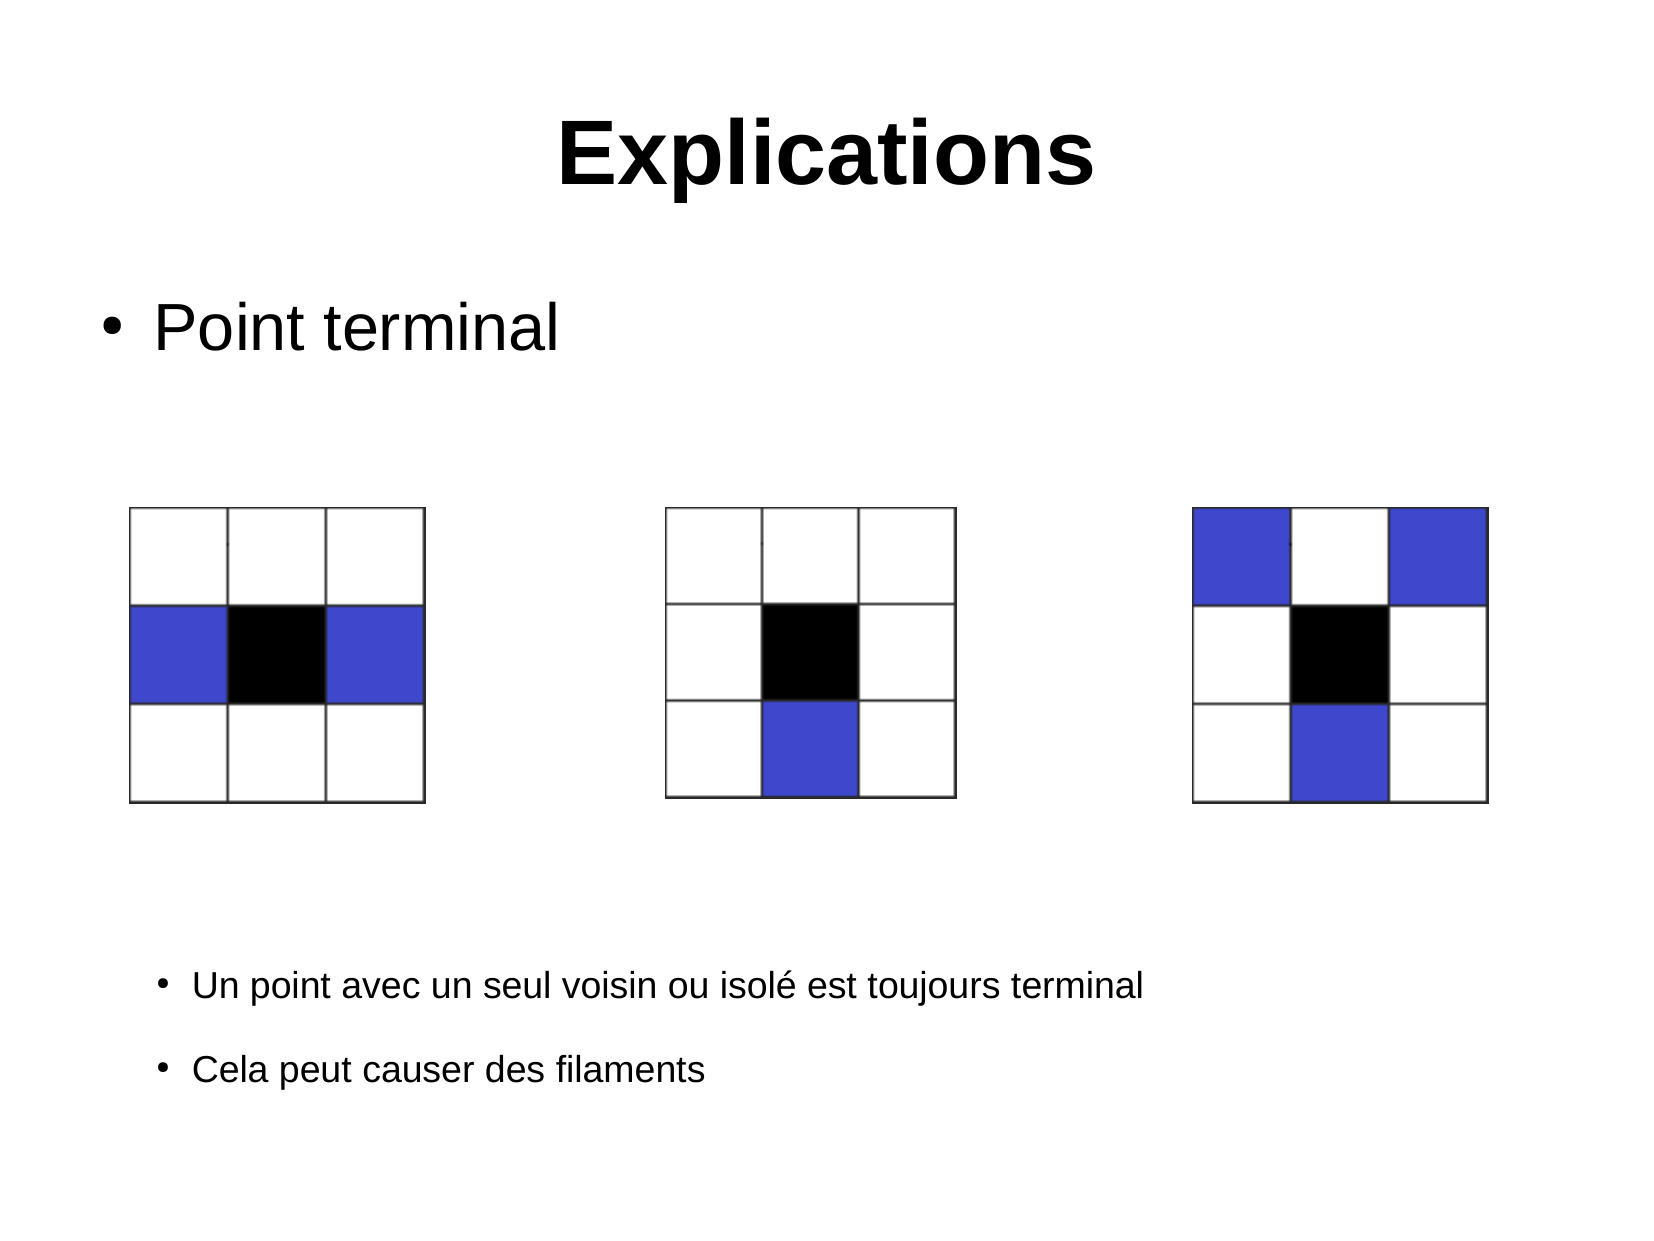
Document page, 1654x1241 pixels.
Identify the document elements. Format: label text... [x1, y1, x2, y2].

picture [129, 507, 426, 804]
picture [665, 507, 957, 799]
title Explications [82, 49, 1571, 257]
text_box Un point avec un seul voisin ou isolé est toujours terminal Cela peut causer des filaments [141, 956, 1160, 1140]
list Point terminal [82, 290, 1571, 1010]
picture [1192, 507, 1489, 804]
